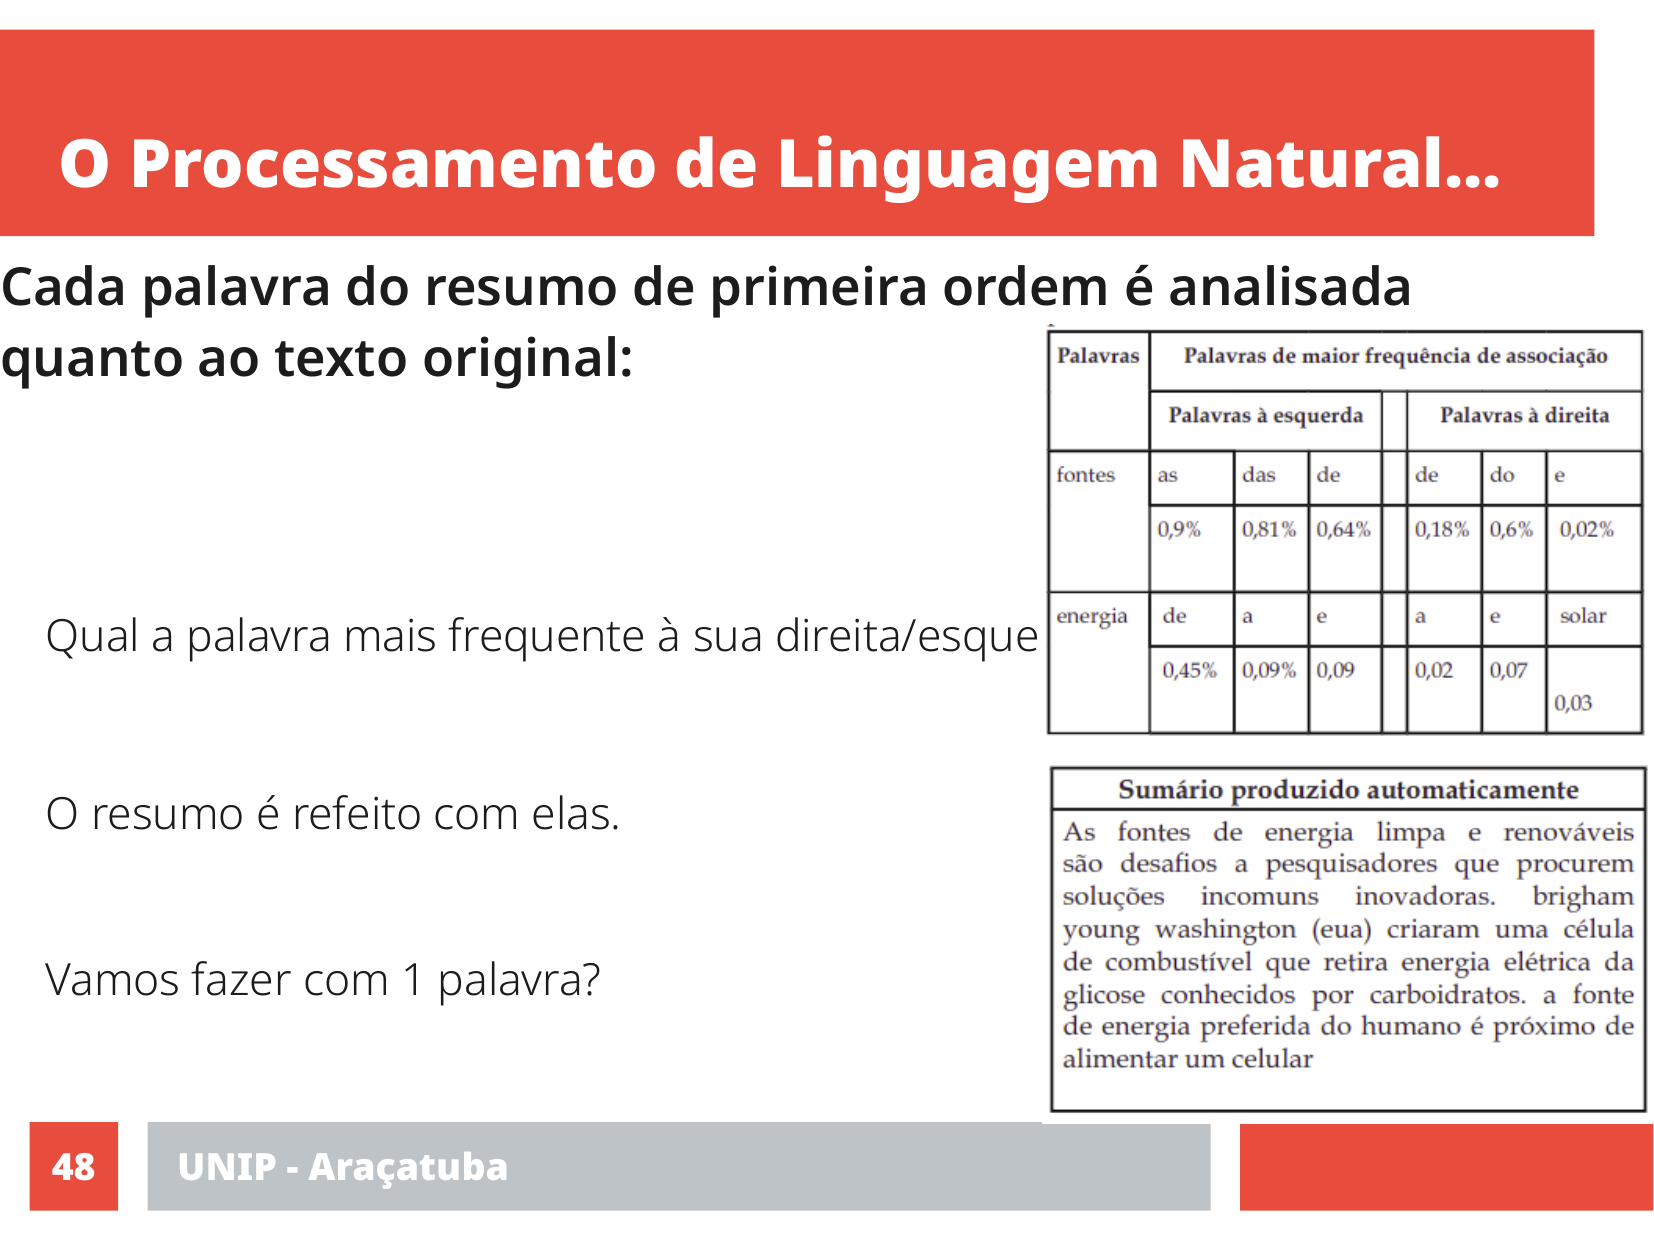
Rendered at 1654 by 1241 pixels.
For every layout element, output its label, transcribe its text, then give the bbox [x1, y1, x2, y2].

picture [1042, 324, 1654, 739]
title O Processamento de Linguagem Natural... [59, 59, 1595, 207]
picture [1042, 758, 1654, 1124]
list Cada palavra do resumo de primeira ordem é analisada quanto ao texto original: Qual a palavra mais frequente à sua direita/esquerda? O resumo é refeito com elas. Vamos fazer com 1 palavra? [0, 249, 1506, 1018]
